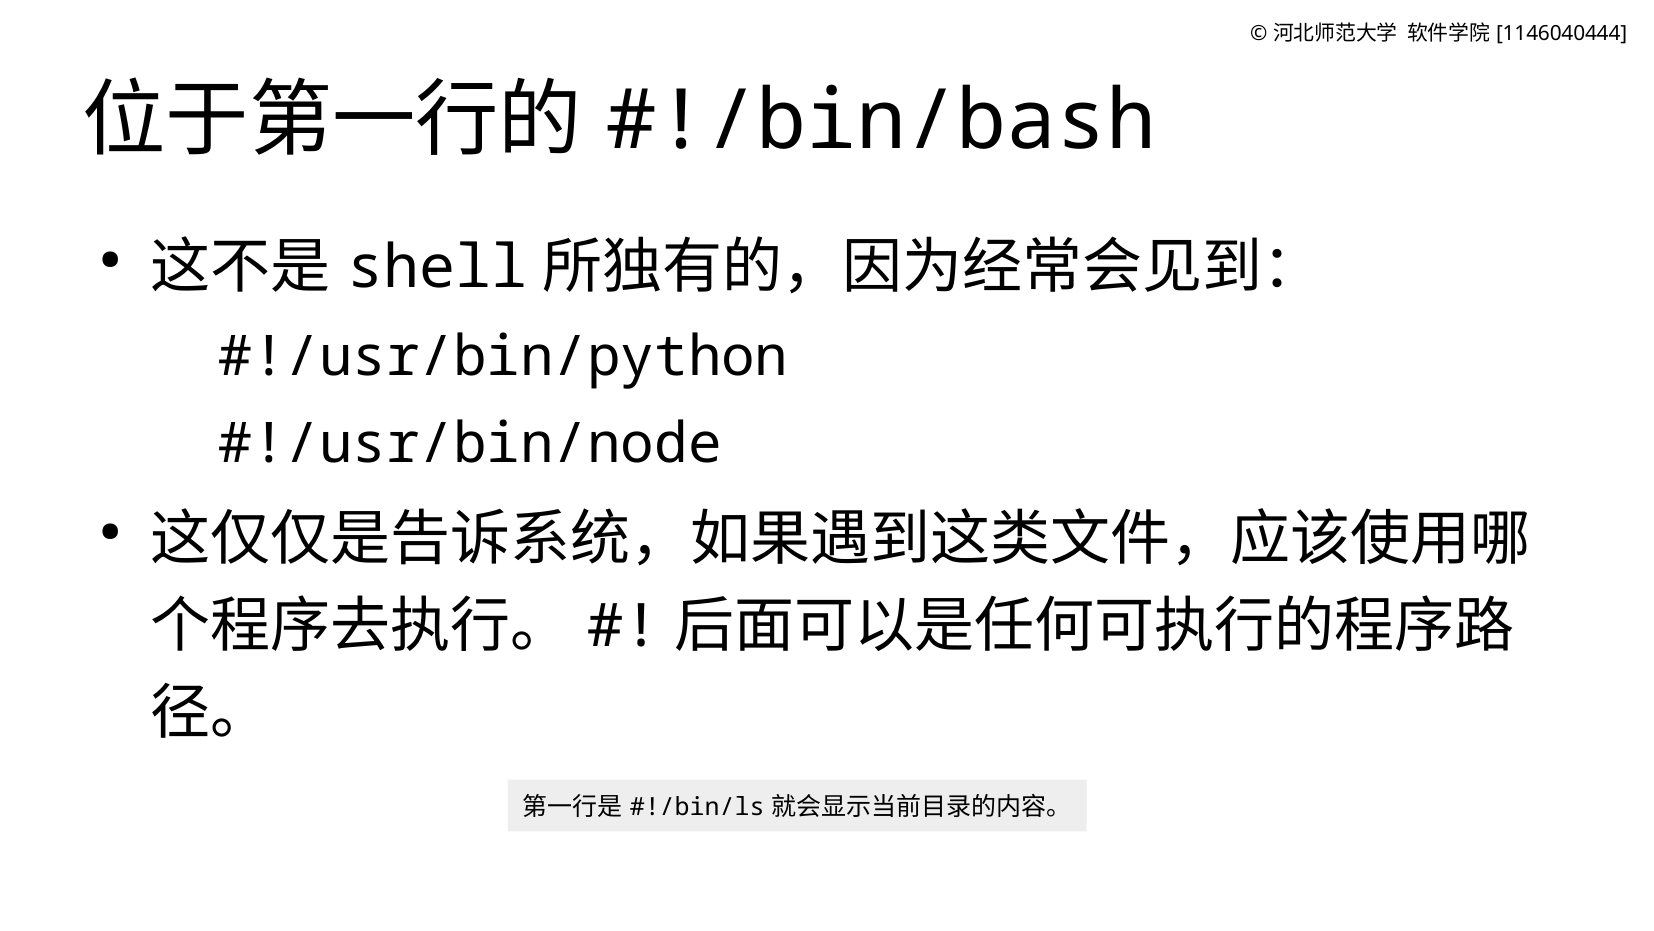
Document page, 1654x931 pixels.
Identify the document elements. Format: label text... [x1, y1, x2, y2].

list 这不是shell所独有的，因为经常会见到： #!/usr/bin/python #!/usr/bin/node 这仅仅是告诉系统，如果遇到这类文件，应该使用哪个程序去执行。#!后面可以是任何可执行的程序路径。 [82, 217, 1571, 758]
text_box 第一行是#!/bin/ls就会显示当前目录的内容。 [507, 779, 1087, 832]
title 位于第一行的#!/bin/bash [82, 37, 1571, 189]
